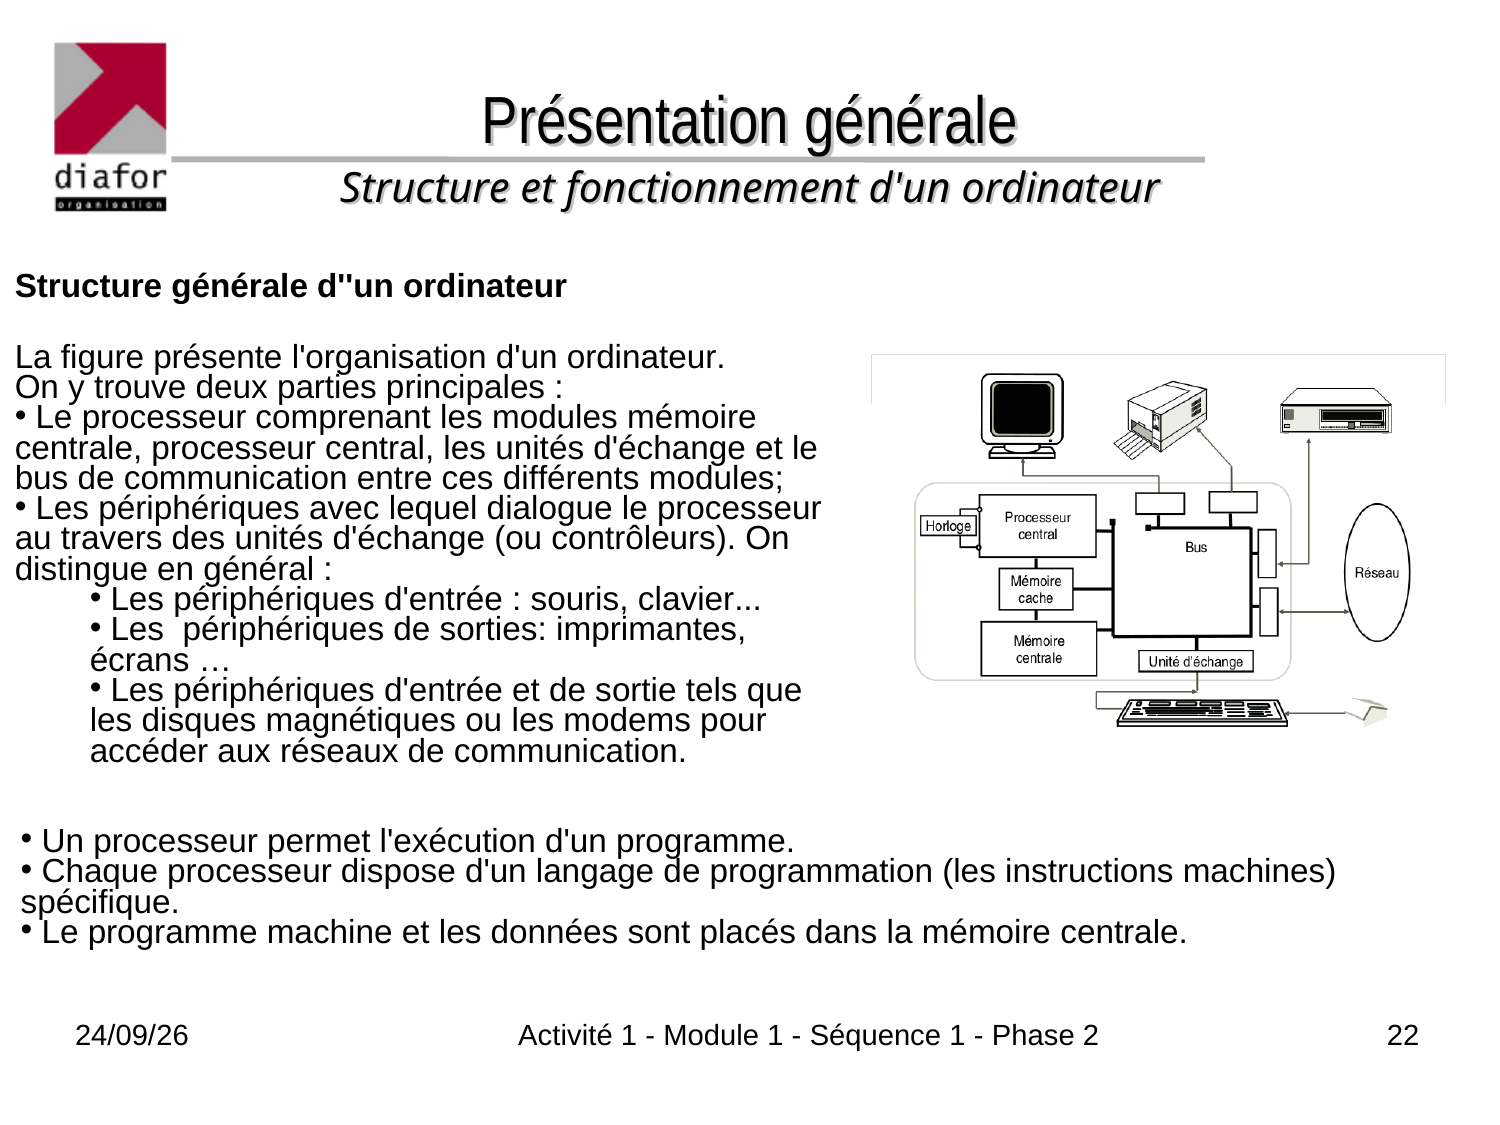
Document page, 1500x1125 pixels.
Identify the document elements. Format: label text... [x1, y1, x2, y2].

text_box La figure présente l'organisation d'un ordinateur. On y trouve deux parties principales : Le processeur comprenant les modules mémoire centrale, processeur central, les unités d'échange et le bus de communication entre ces différents modules; Les périphériques avec lequel dialogue le processeur au travers des unités d'échange (ou contrôleurs). On distingue en général : Les périphériques d'entrée : souris, clavier... Les périphériques de sorties: imprimantes, écrans … Les périphériques d'entrée et de sortie tels que les disques magnétiques ou les modems pour accéder aux réseaux de communication. [0, 336, 857, 776]
text_box Structure générale d''un ordinateur [0, 265, 583, 311]
picture [871, 354, 1447, 739]
text_box Un processeur permet l'exécution d'un programme. Chaque processeur dispose d'un langage de programmation (les instructions machines) spécifique. Le programme machine et les données sont placés dans la mémoire centrale. [5, 820, 1500, 988]
title Présentation générale Structure et fonctionnement d'un ordinateur [75, 45, 1426, 250]
picture [53, 42, 168, 213]
